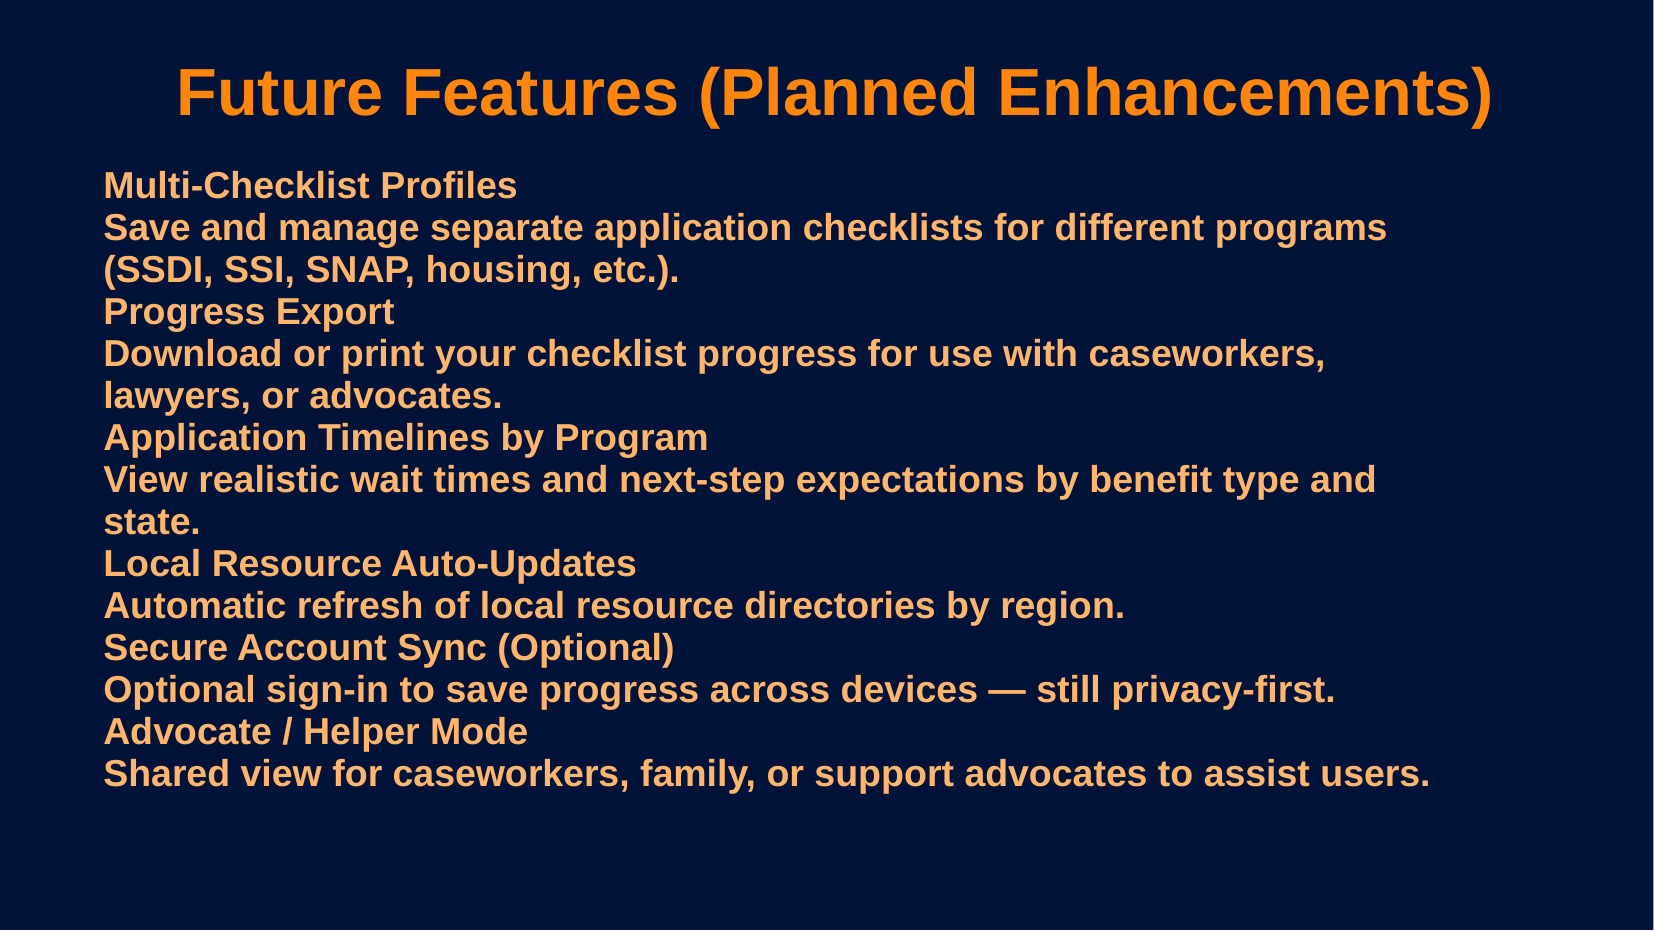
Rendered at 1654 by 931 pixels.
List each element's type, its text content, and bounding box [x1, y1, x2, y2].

title Future Features (Planned Enhancements) [106, 29, 1565, 156]
text_box Multi-Checklist Profiles Save and manage separate application checklists for different programs (SSDI, SSI, SNAP, housing, etc.). Progress Export Download or print your checklist progress for use with caseworkers, lawyers, or advocates. Application Timelines by Program View realistic wait times and next-step expectations by benefit type and state. Local Resource Auto-Updates Automatic refresh of local resource directories by region. Secure Account Sync (Optional) Optional sign-in to save progress across devices — still privacy-first. Advocate / Helper Mode Shared view for caseworkers, family, or support advocates to assist users. [88, 108, 1447, 886]
